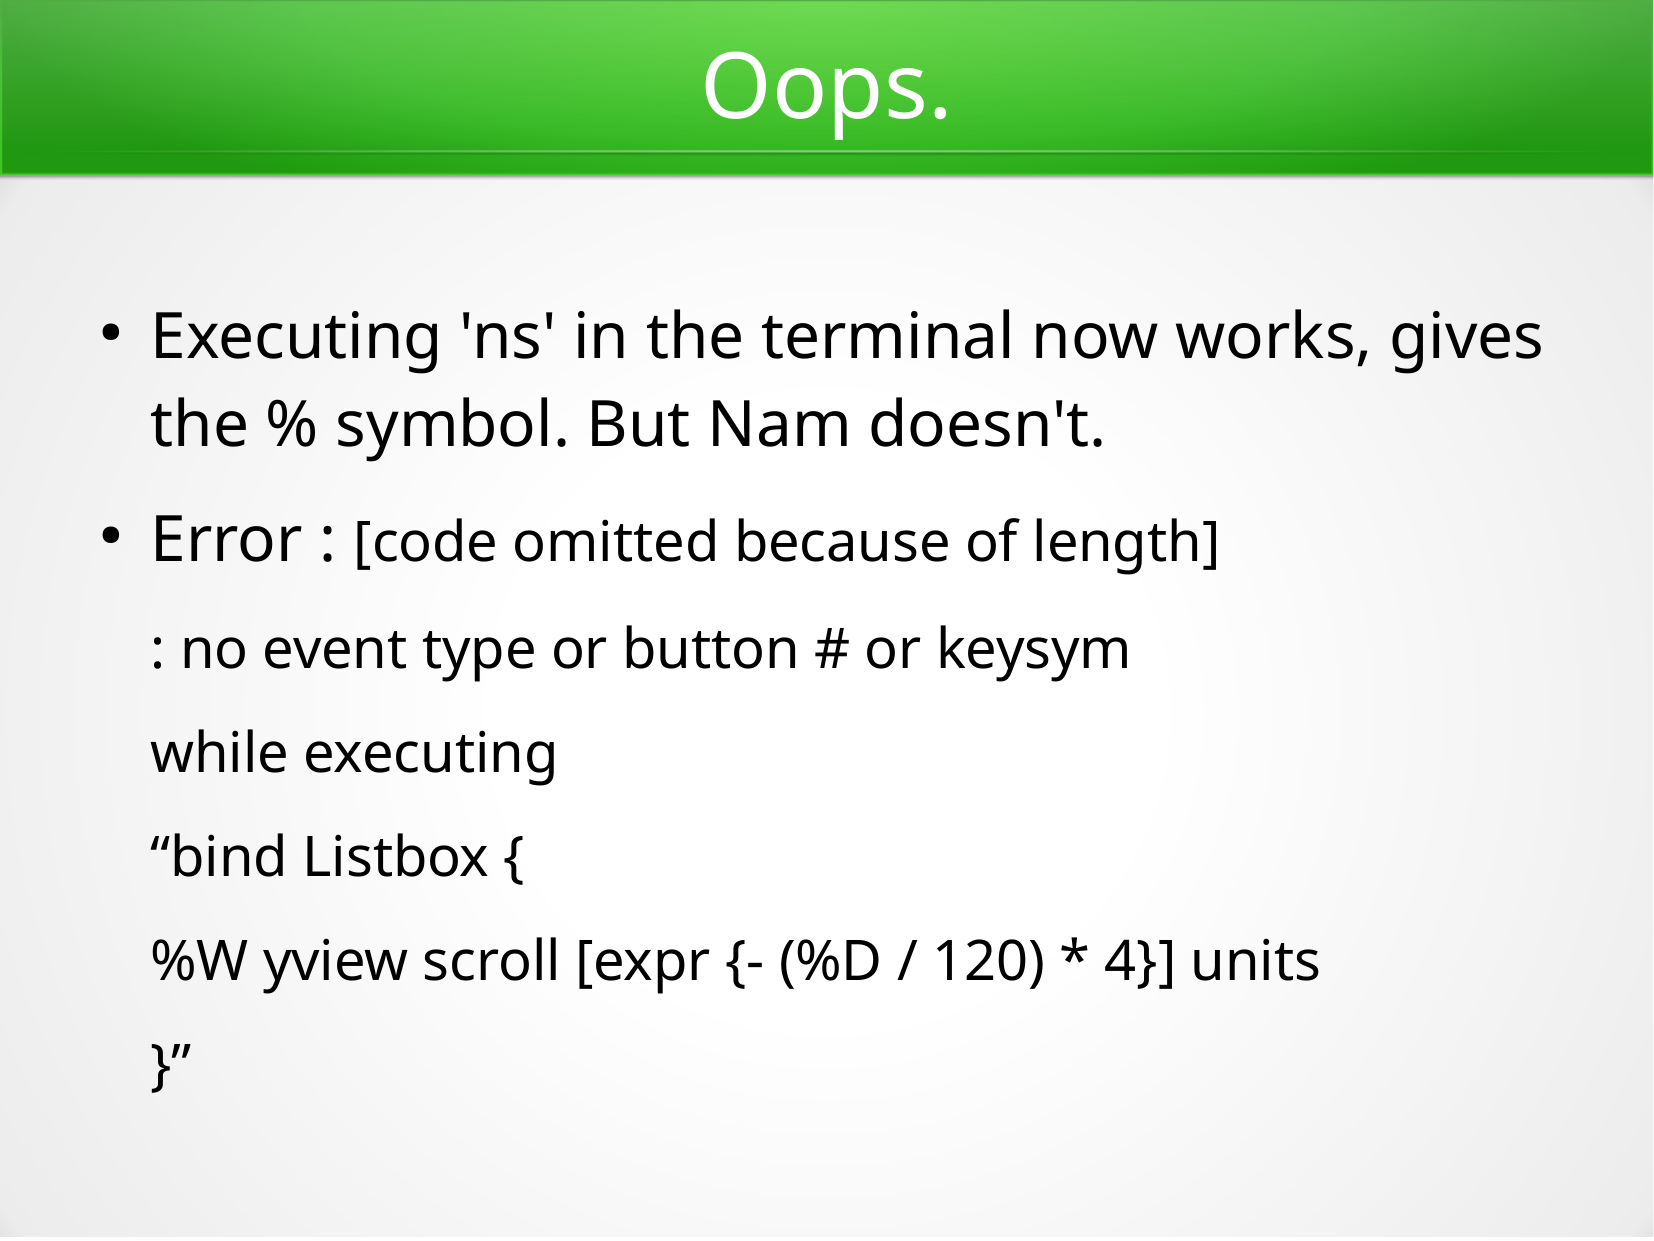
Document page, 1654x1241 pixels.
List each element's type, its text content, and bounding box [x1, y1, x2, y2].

title Oops. [82, 11, 1571, 154]
list Executing 'ns' in the terminal now works, gives the % symbol. But Nam doesn't. Error : [code omitted because of length] : no event type or button # or keysym while executing “bind Listbox { %W yview scroll [expr {- (%D / 120) * 4}] units }” [82, 290, 1571, 1109]
picture [0, 0, 1654, 1237]
